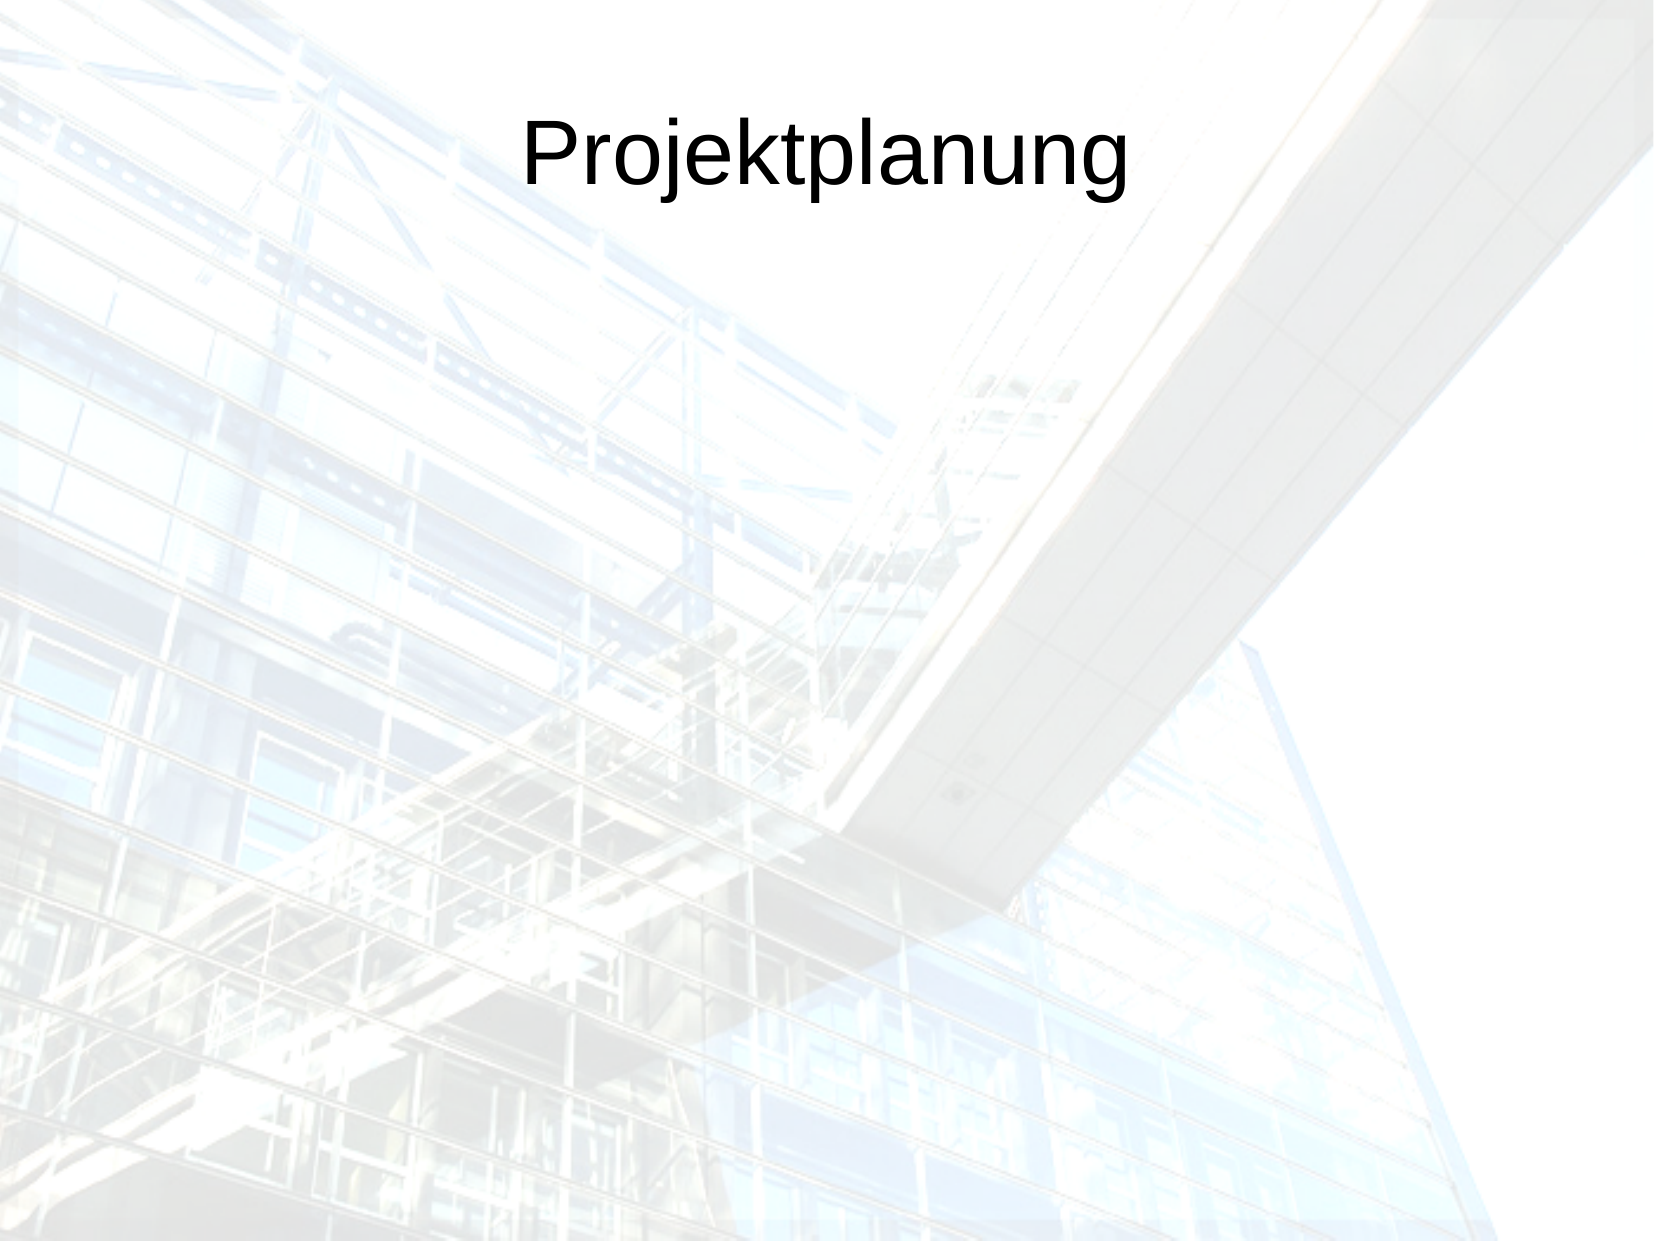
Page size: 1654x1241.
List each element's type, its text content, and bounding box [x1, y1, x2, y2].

title Projektplanung [82, 56, 1571, 250]
picture [0, 0, 1654, 1241]
